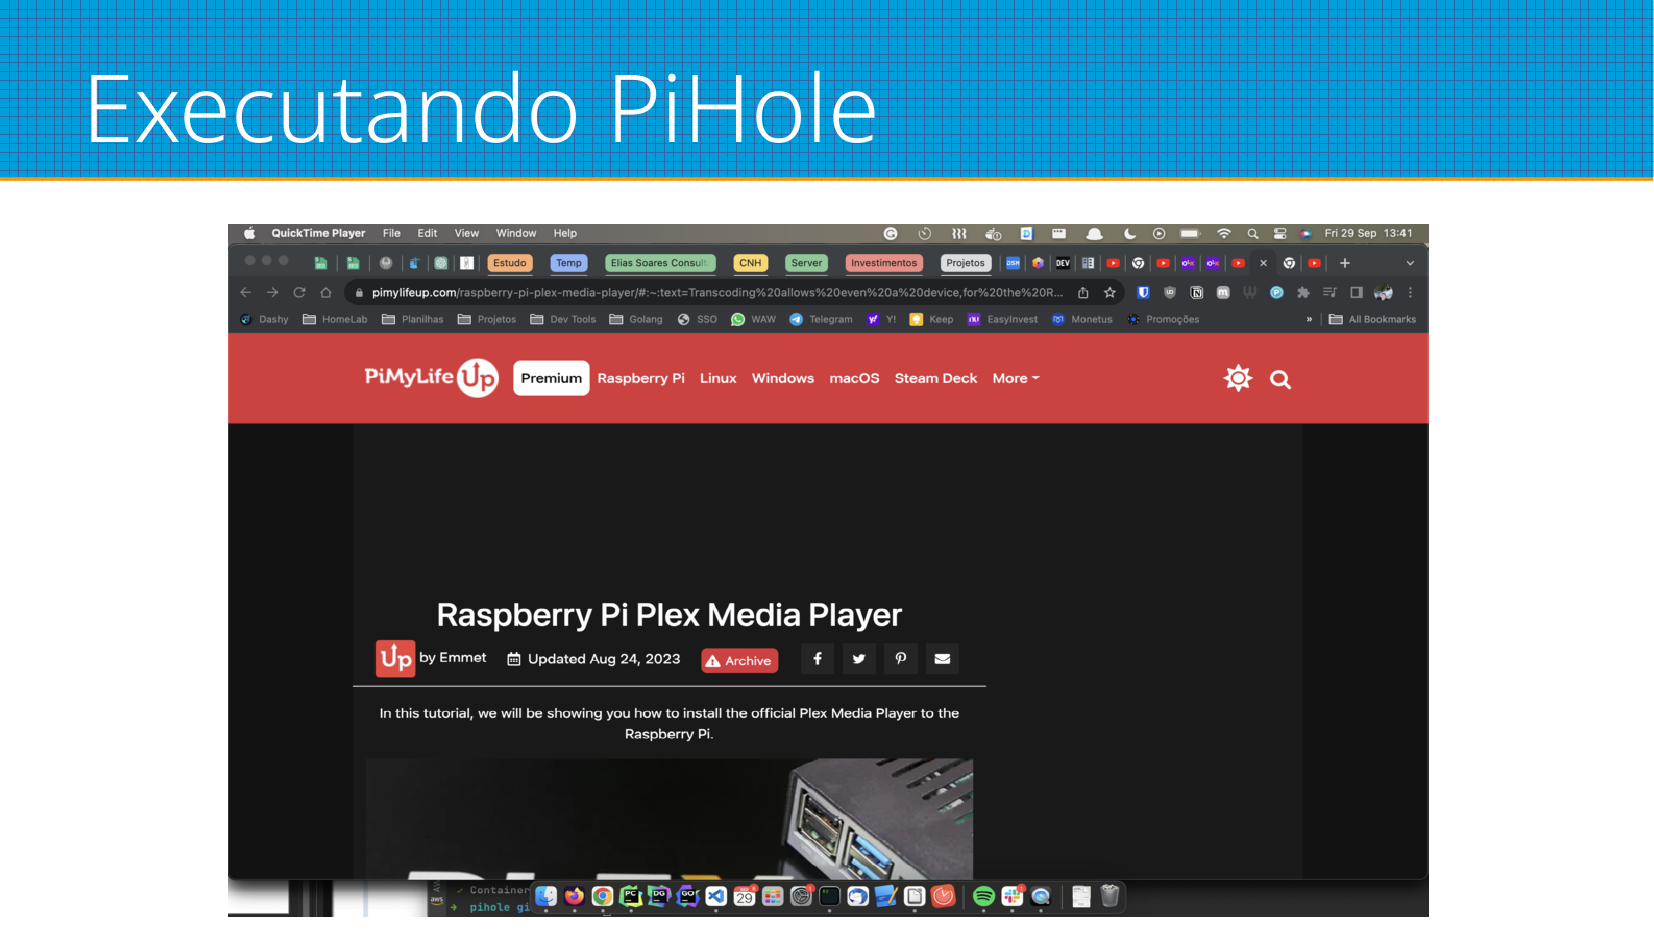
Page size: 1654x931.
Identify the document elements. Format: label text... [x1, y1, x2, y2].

picture [228, 224, 1429, 917]
title Executando PiHole [82, 14, 1571, 171]
